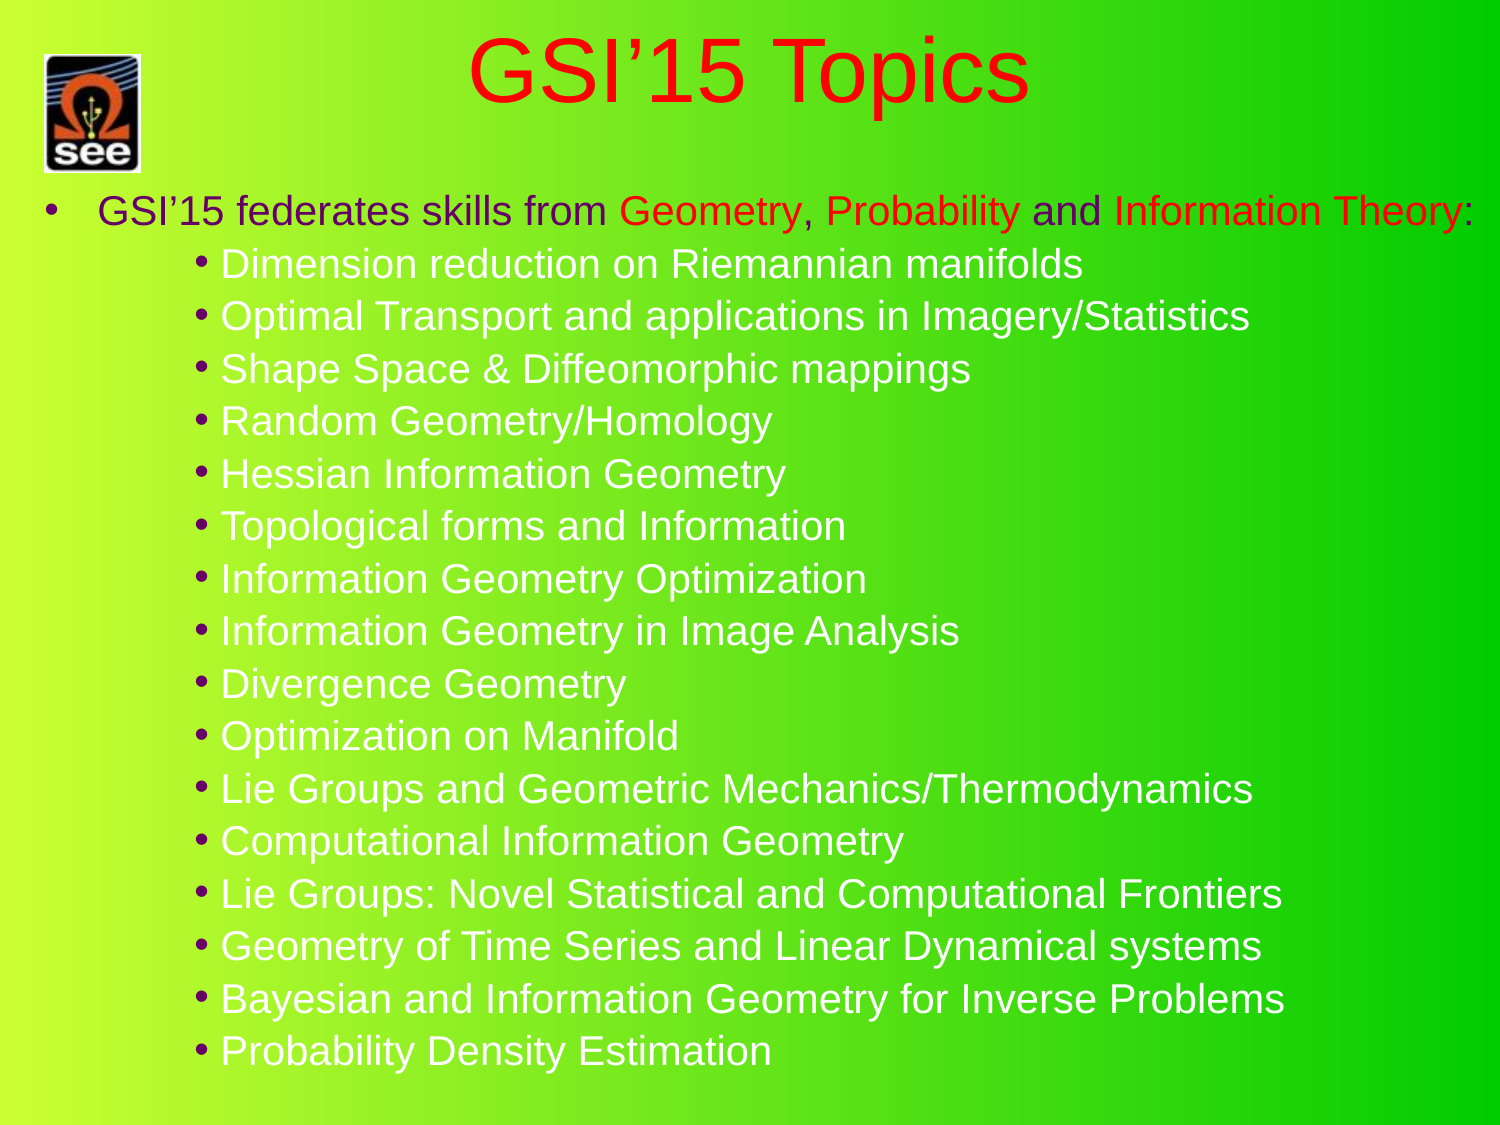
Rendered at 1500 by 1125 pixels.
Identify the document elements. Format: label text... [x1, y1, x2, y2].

text_box GSI’15 federates skills from Geometry, Probability and Information Theory: Dimension reduction on Riemannian manifolds Optimal Transport and applications in Imagery/Statistics Shape Space & Diffeomorphic mappings Random Geometry/Homology Hessian Information Geometry Topological forms and Information Information Geometry Optimization Information Geometry in Image Analysis Divergence Geometry Optimization on Manifold Lie Groups and Geometric Mechanics/Thermodynamics Computational Information Geometry Lie Groups: Novel Statistical and Computational Frontiers Geometry of Time Series and Linear Dynamical systems Bayesian and Information Geometry for Inverse Problems Probability Density Estimation [29, 186, 1500, 1083]
text_box GSI’15 Topics [75, 0, 1426, 160]
